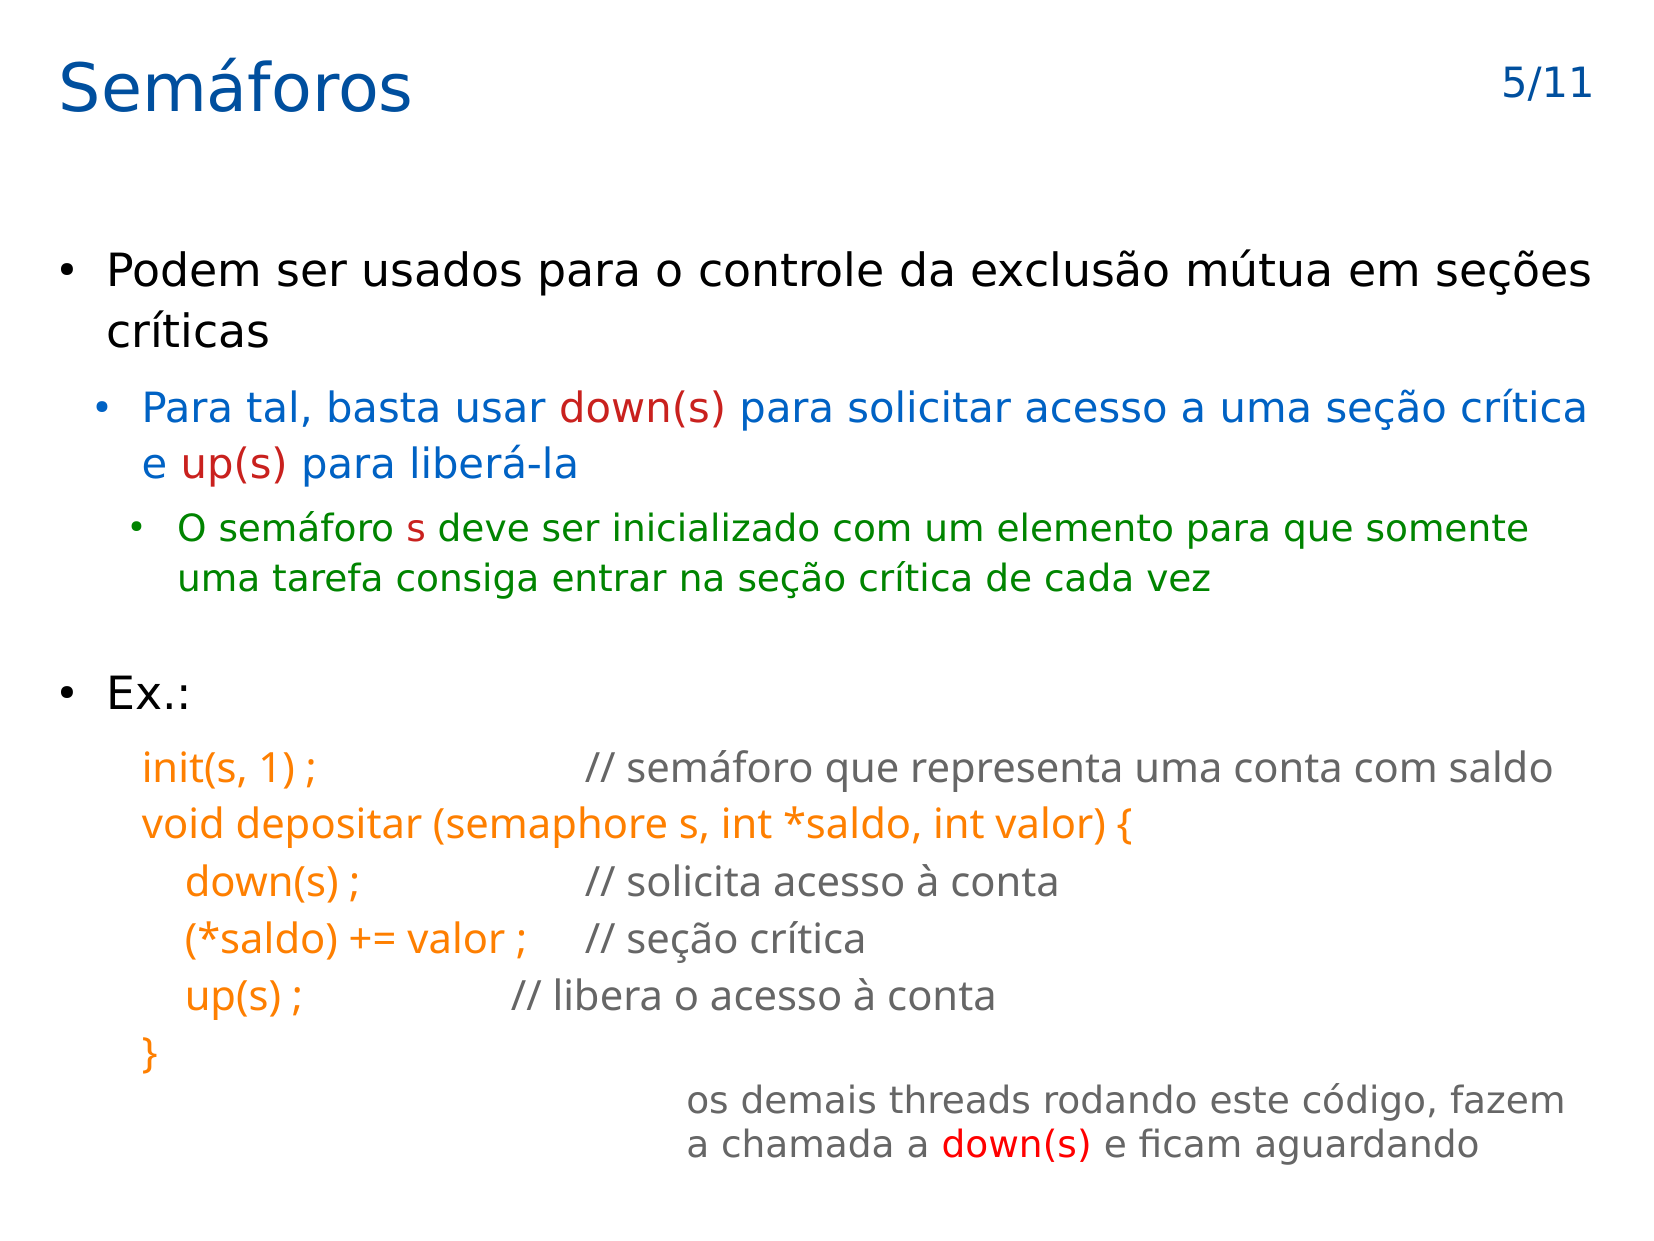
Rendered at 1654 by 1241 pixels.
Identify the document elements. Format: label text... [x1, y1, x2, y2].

text_box init(s, 1) ; // semáforo que representa uma conta com saldo void depositar (semaphore s, int *saldo, int valor) { down(s) ; // solicita acesso à conta (*saldo) += valor ; // seção crítica up(s) ; // libera o acesso à conta } [127, 729, 1595, 1087]
list Podem ser usados para o controle da exclusão mútua em seções críticas Para tal, basta usar down(s) para solicitar acesso a uma seção crítica e up(s) para liberá-la O semáforo s deve ser inicializado com um elemento para que somente uma tarefa consiga entrar na seção crítica de cada vez Ex.: [59, 236, 1595, 1211]
title Semáforos [59, 29, 1625, 148]
text_box os demais threads rodando este código, fazem a chamada a down(s) e ficam aguardando [671, 1071, 1614, 1188]
